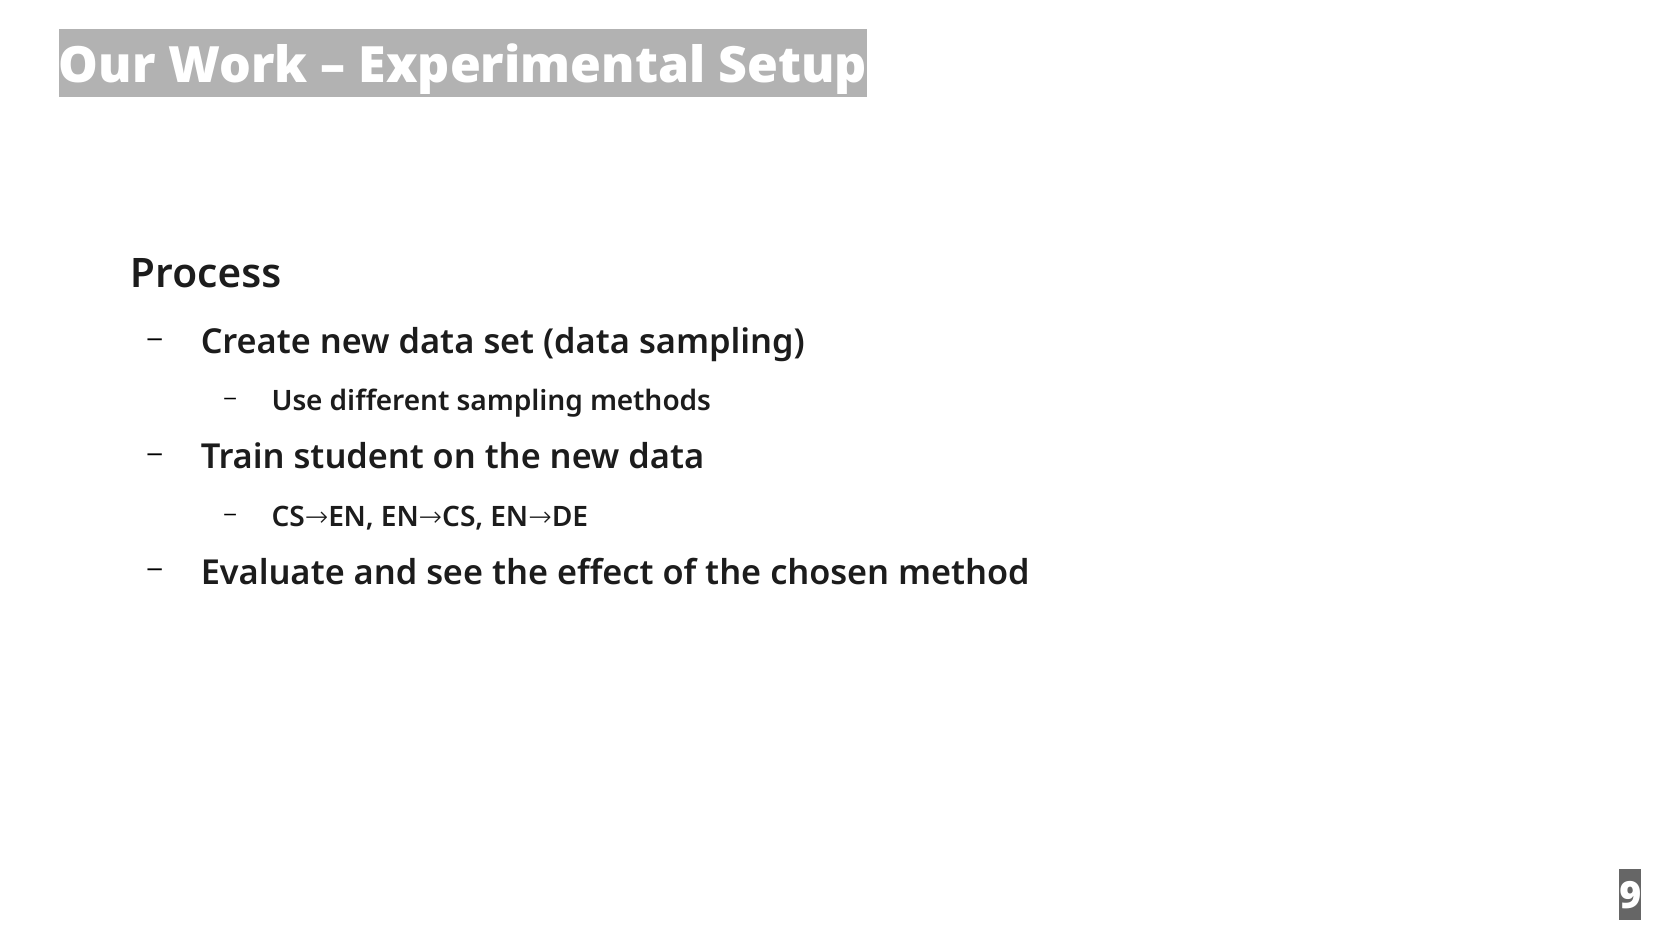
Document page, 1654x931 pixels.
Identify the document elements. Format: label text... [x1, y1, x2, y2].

list Process Create new data set (data sampling) Use different sampling methods Train student on the new data CS→EN, EN→CS, EN→DE Evaluate and see the effect of the chosen method [59, 243, 1565, 820]
title Our Work – Experimental Setup [59, 0, 1595, 98]
